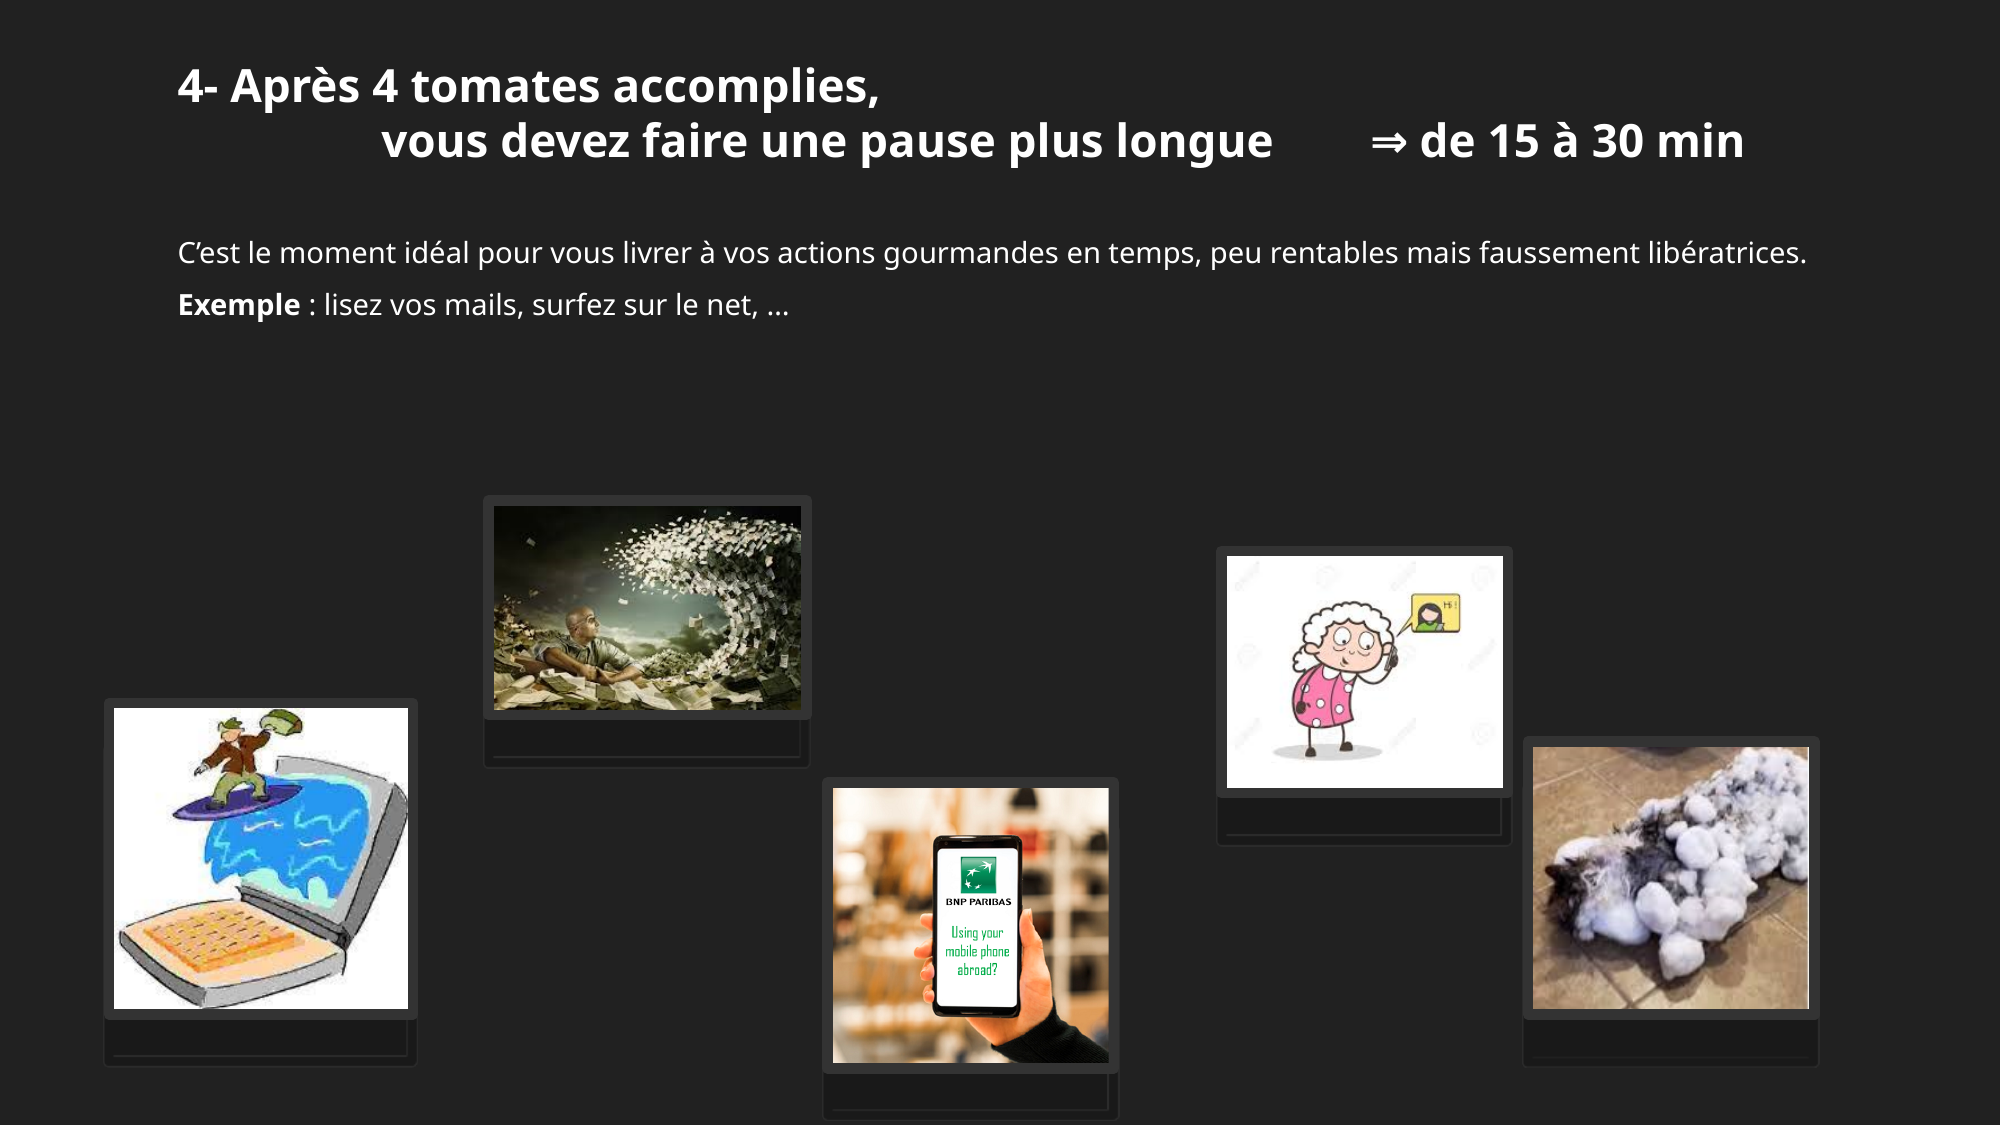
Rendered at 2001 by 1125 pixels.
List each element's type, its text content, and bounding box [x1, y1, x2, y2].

picture [493, 505, 802, 710]
picture [832, 787, 1109, 1064]
picture [1226, 555, 1503, 788]
picture [1533, 746, 1810, 1010]
text_box 4- Après 4 tomates accomplies, vous devez faire une pause plus longue ⇒ de 15 à 30 min C’est le moment idéal pour vous livrer à vos actions gourmandes en temps, peu rentables mais faussement libératrices. Exemple : lisez vos mails, surfez sur le net, … [162, 49, 1824, 329]
picture [113, 708, 409, 1010]
